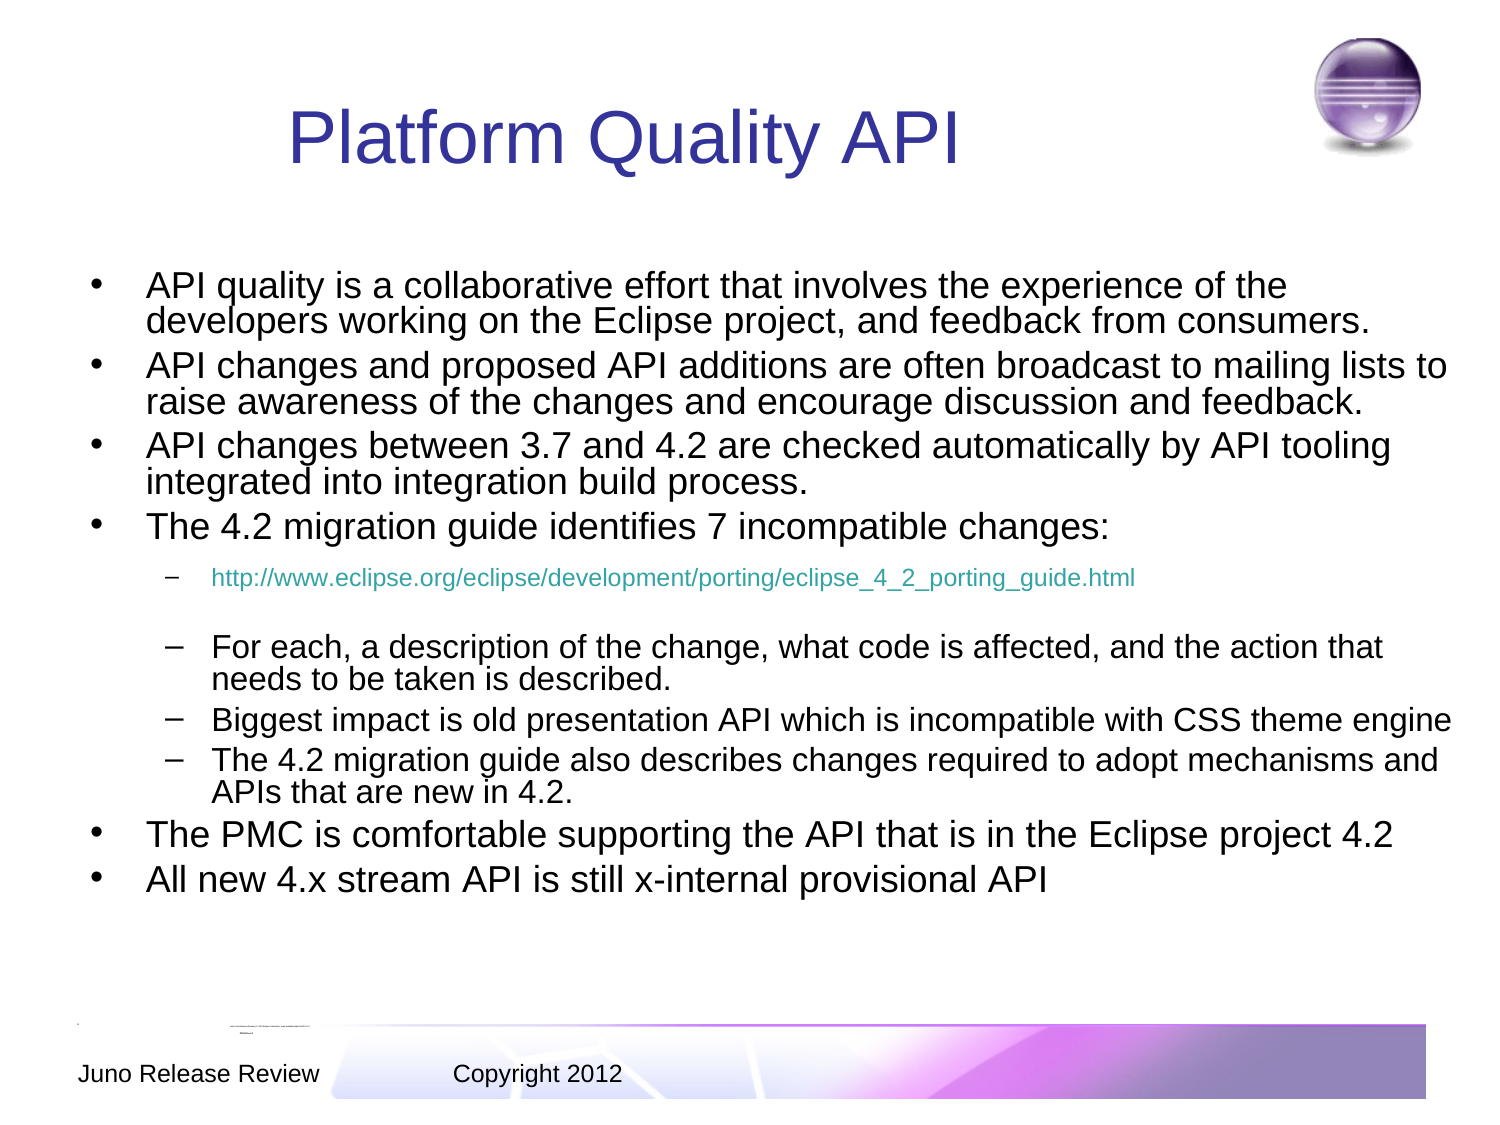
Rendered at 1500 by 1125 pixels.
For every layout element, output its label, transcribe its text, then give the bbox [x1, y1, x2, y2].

picture [225, 1024, 1426, 1099]
list API quality is a collaborative effort that involves the experience of the developers working on the Eclipse project, and feedback from consumers. API changes and proposed API additions are often broadcast to mailing lists to raise awareness of the changes and encourage discussion and feedback. API changes between 3.7 and 4.2 are checked automatically by API tooling integrated into integration build process. The 4.2 migration guide identifies 7 incompatible changes: http://www.eclipse.org/eclipse/development/porting/eclipse_4_2_porting_guide.html For each, a description of the change, what code is affected, and the action that needs to be taken is described. Biggest impact is old presentation API which is incompatible with CSS theme engine The 4.2 migration guide also describes changes required to adopt mechanisms and APIs that are new in 4.2. The PMC is comfortable supporting the API that is in the Eclipse project 4.2 All new 4.x stream API is still x-internal provisional API [74, 262, 1475, 1006]
title Platform Quality API [74, 45, 1176, 233]
picture [1307, 37, 1426, 157]
